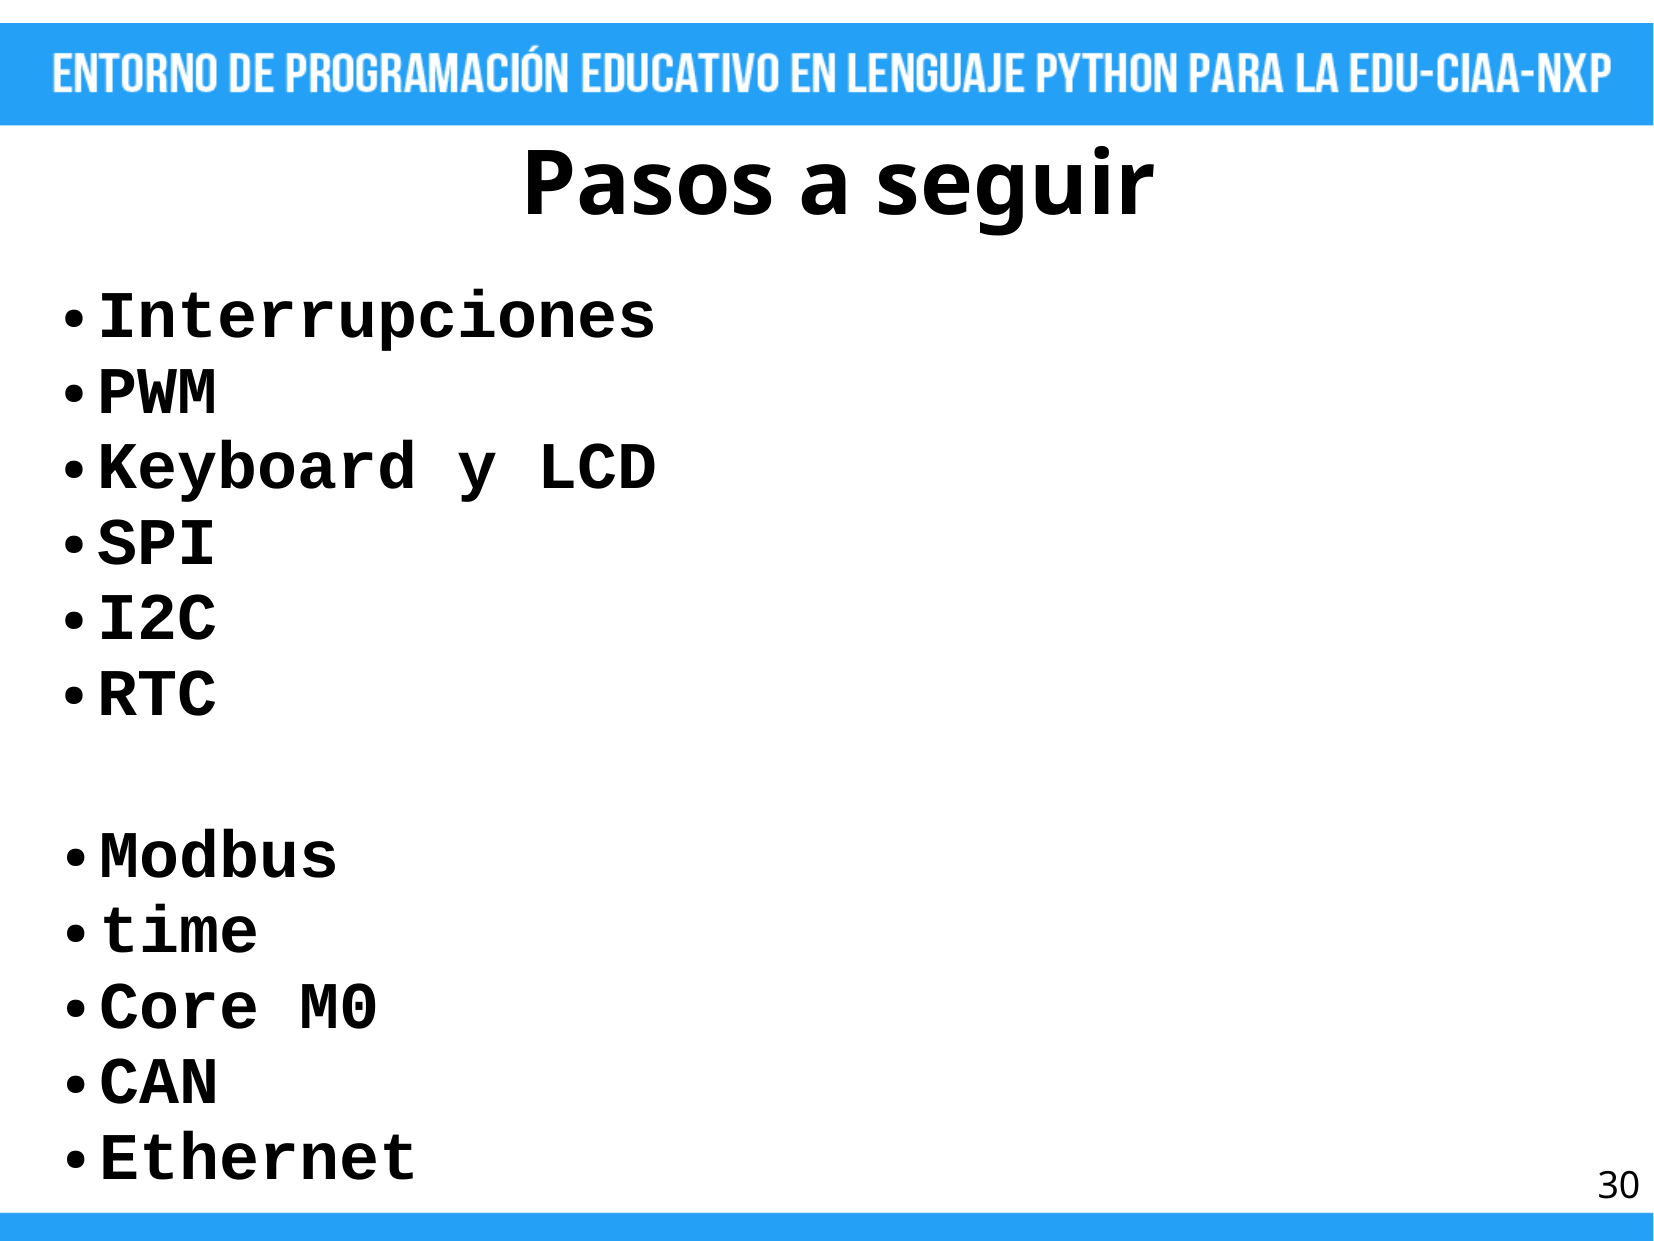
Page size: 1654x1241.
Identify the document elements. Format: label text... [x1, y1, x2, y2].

text_box 30 [1582, 1151, 1654, 1241]
text_box Interrupciones PWM Keyboard y LCD SPI I2C RTC [0, 274, 873, 819]
title Pasos a seguir [94, 76, 1583, 284]
picture [0, 23, 1654, 1241]
text_box Modbus time Core M0 CAN Ethernet [0, 814, 461, 1207]
